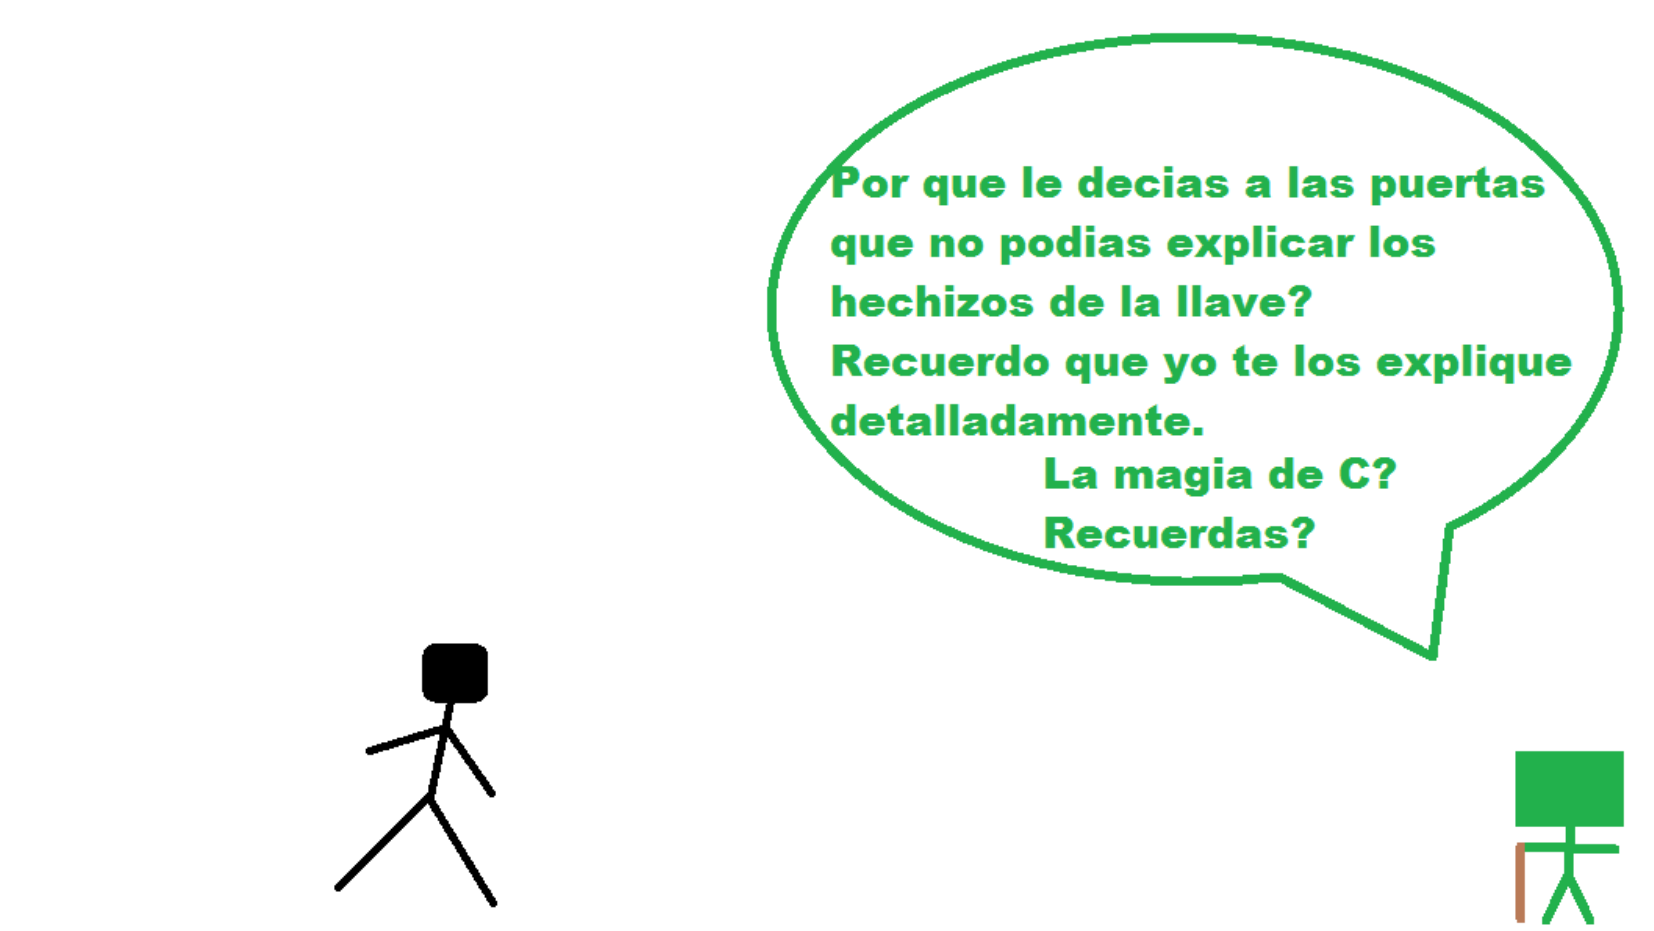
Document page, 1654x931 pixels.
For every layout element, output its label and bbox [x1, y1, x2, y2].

picture [1500, 742, 1643, 931]
picture [744, 0, 1651, 708]
picture [283, 592, 557, 931]
